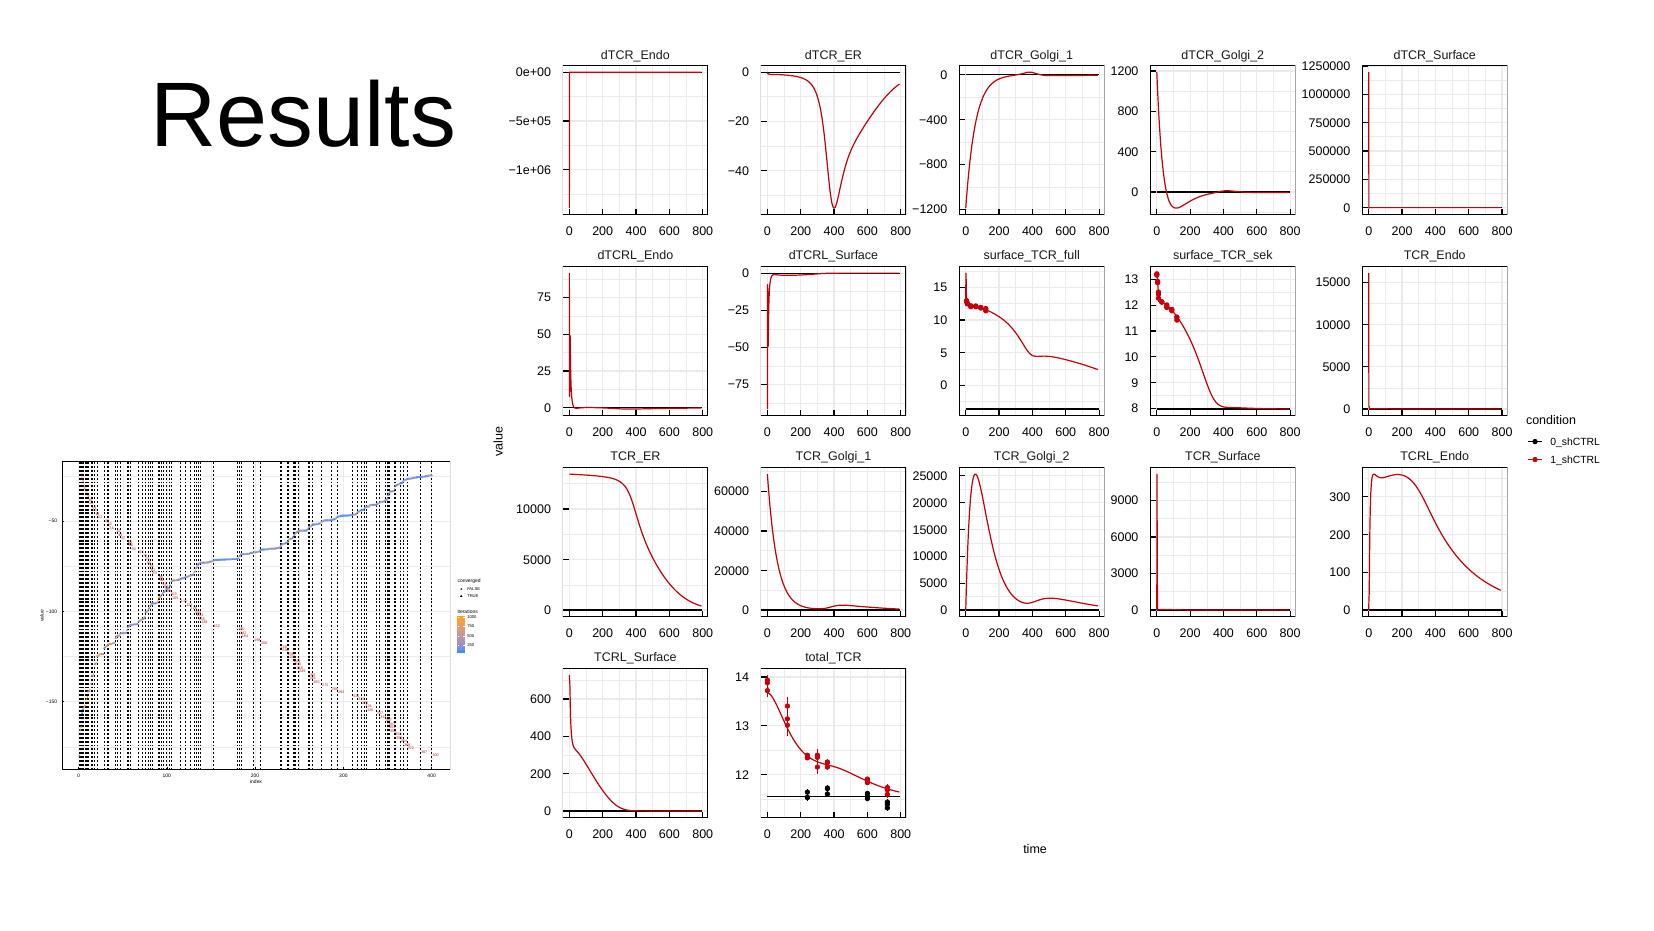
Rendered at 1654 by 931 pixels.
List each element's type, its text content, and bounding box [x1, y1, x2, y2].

picture [487, 37, 1613, 863]
title Results [82, 37, 487, 193]
picture [37, 458, 486, 788]
